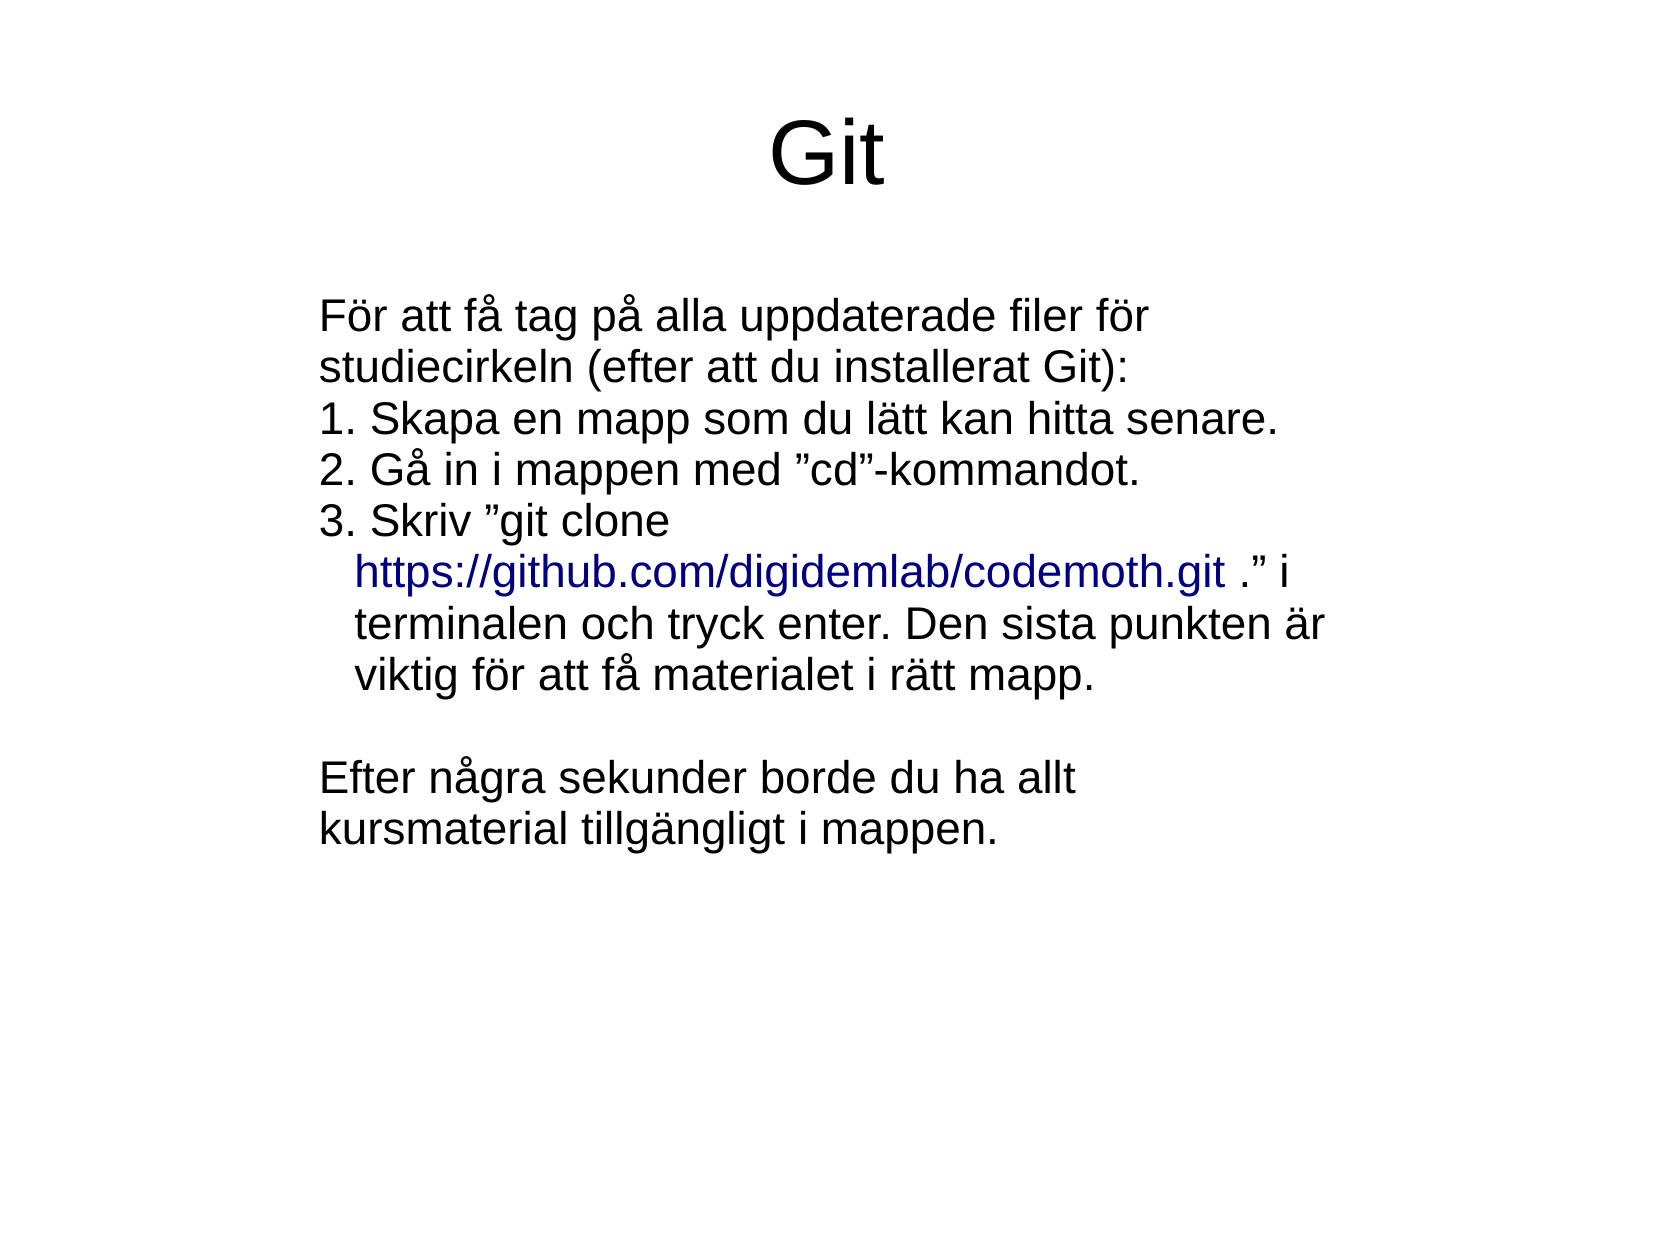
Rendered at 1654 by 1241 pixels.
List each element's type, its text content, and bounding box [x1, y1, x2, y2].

subtitle För att få tag på alla uppdaterade filer för studiecirkeln (efter att du installerat Git): Skapa en mapp som du lätt kan hitta senare. Gå in i mappen med ”cd”-kommandot. Skriv ”git clone https://github.com/digidemlab/codemoth.git .” i terminalen och tryck enter. Den sista punkten är viktig för att få materialet i rätt mapp. Efter några sekunder borde du ha allt kursmaterial tillgängligt i mappen. [318, 290, 1335, 1010]
title Git [82, 49, 1571, 257]
